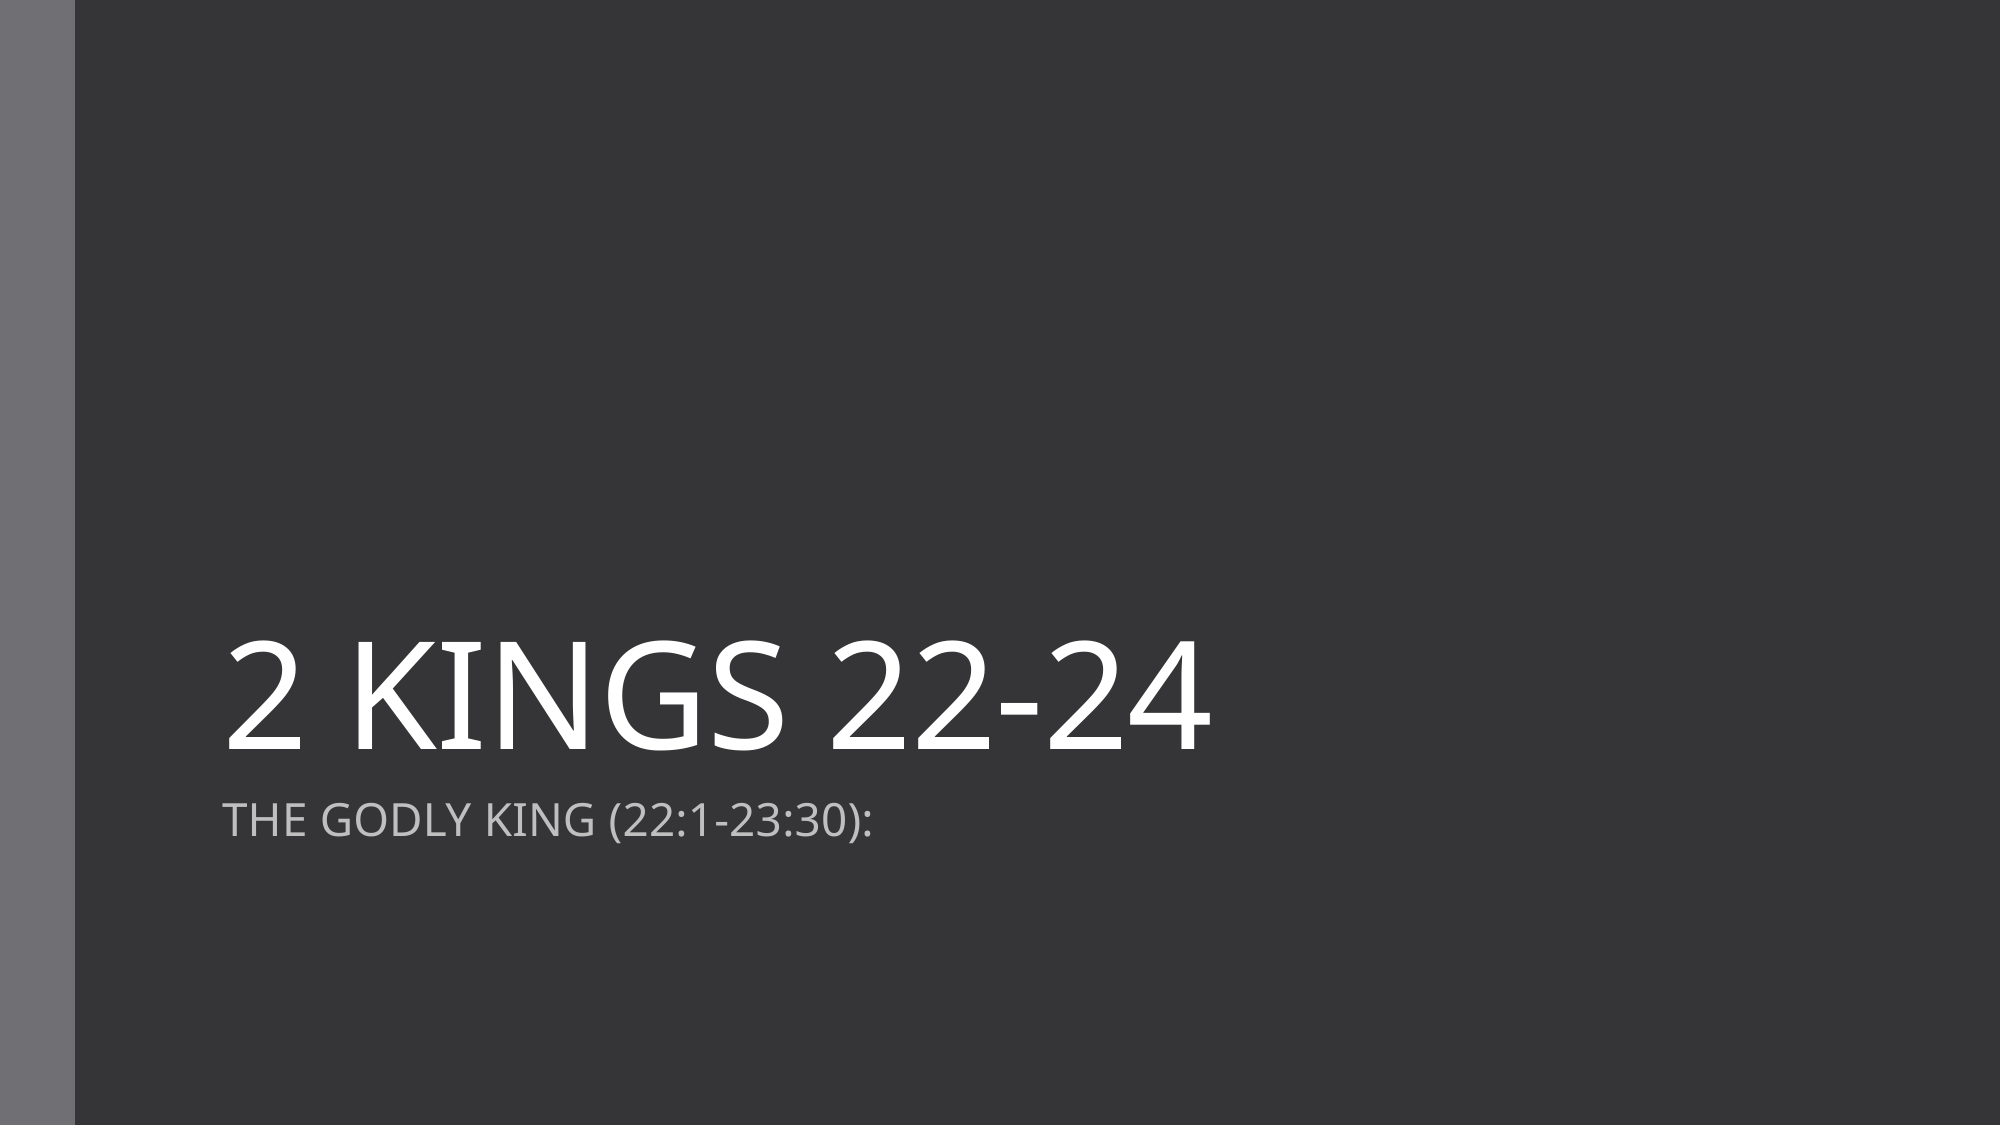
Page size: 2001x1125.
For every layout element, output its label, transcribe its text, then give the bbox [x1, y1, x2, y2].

title 2 KINGS 22-24 [206, 124, 1752, 787]
subtitle THE GODLY KING (22:1-23:30): [206, 787, 1752, 1066]
